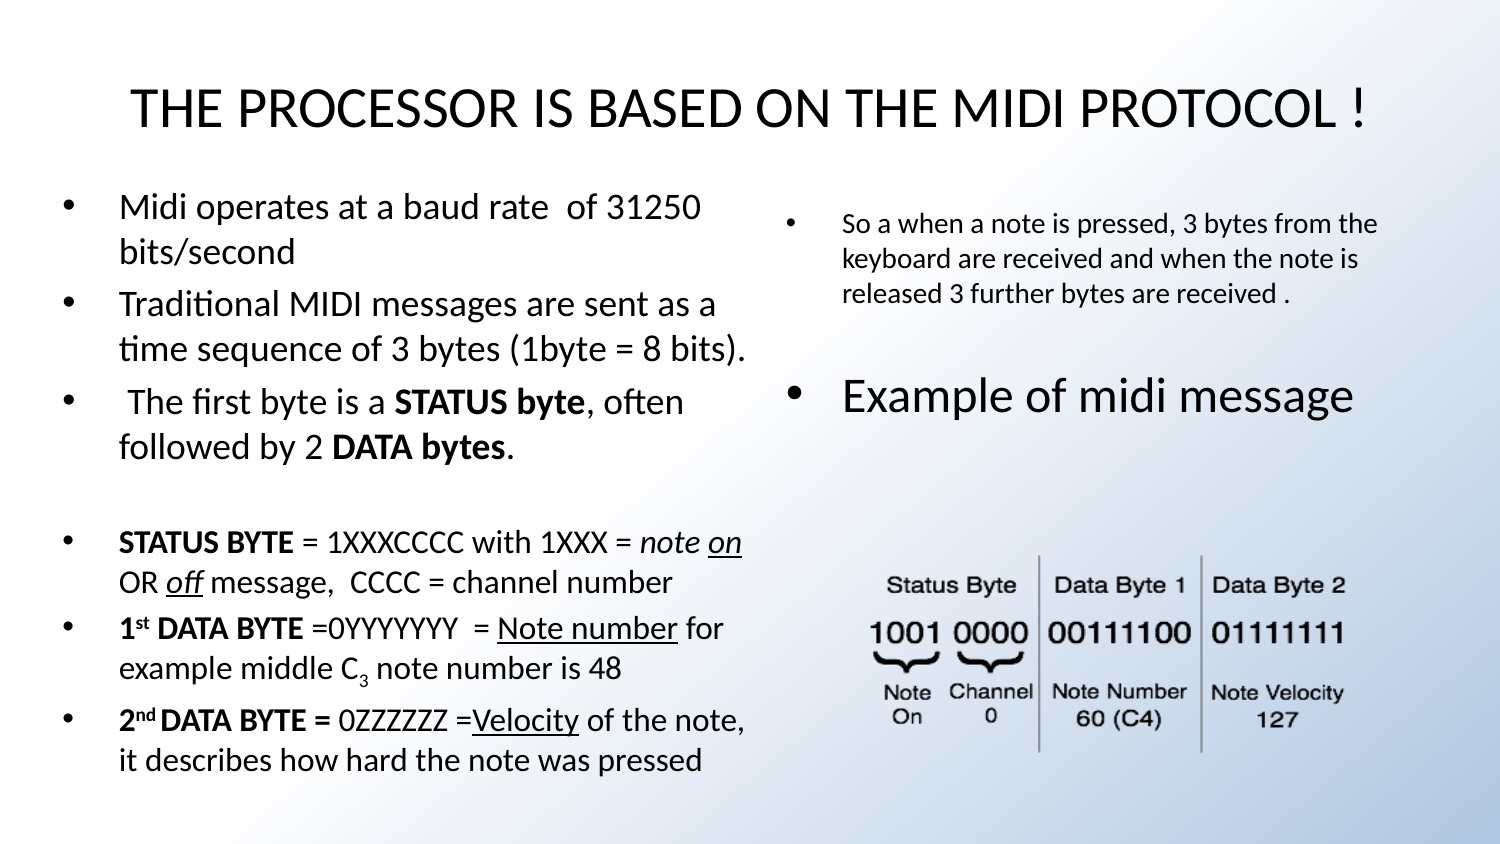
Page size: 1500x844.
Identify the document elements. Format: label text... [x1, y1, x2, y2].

picture [868, 554, 1349, 754]
list So a when a note is pressed, 3 bytes from the keyboard are received and when the note is released 3 further bytes are received . Example of midi message [770, 196, 1478, 754]
title THE PROCESSOR IS BASED ON THE MIDI PROTOCOL ! [75, 33, 1425, 175]
list Midi operates at a baud rate of 31250 bits/second Traditional MIDI messages are sent as a time sequence of 3 bytes (1byte = 8 bits). The first byte is a STATUS byte, often followed by 2 DATA bytes. STATUS BYTE = 1XXXCCCC with 1XXX = note on OR off message, CCCC = channel number 1st DATA BYTE =0YYYYYYY = Note number for example middle C3 note number is 48 2nd DATA BYTE = 0ZZZZZZ =Velocity of the note, it describes how hard the note was pressed [47, 174, 768, 810]
